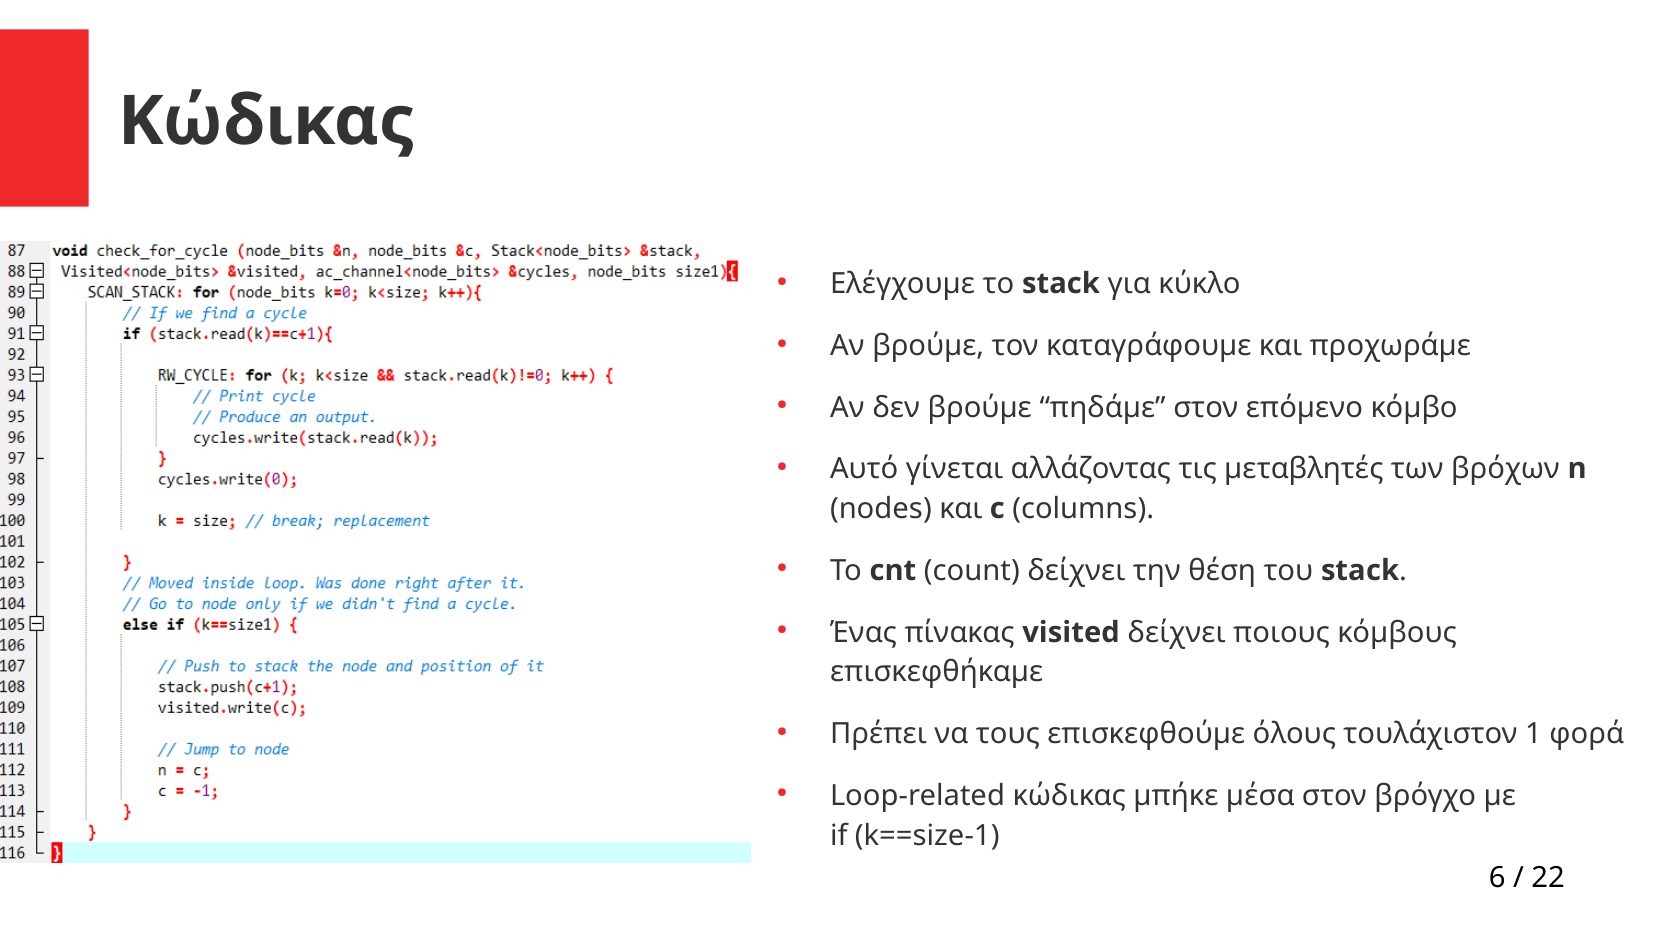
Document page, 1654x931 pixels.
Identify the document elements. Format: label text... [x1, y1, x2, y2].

picture [0, 241, 751, 863]
list Ελέγχουμε το stack για κύκλο Αν βρούμε, τον καταγράφουμε και προχωράμε Αν δεν βρούμε “πηδάμε” στον επόμενο κόμβο Αυτό γίνεται αλλάζοντας τις μεταβλητές των βρόχων n (nodes) και c (columns). Το cnt (count) δείχνει την θέση του stack. Ένας πίνακας visited δείχνει ποιους κόμβους επισκεφθήκαμε Πρέπει να τους επισκεφθούμε όλους τουλάχιστον 1 φορά Loop-related κώδικας μπήκε μέσα στον βρόγχο με if (k==size-1) [759, 262, 1654, 863]
title Κώδικας [118, 29, 1595, 207]
